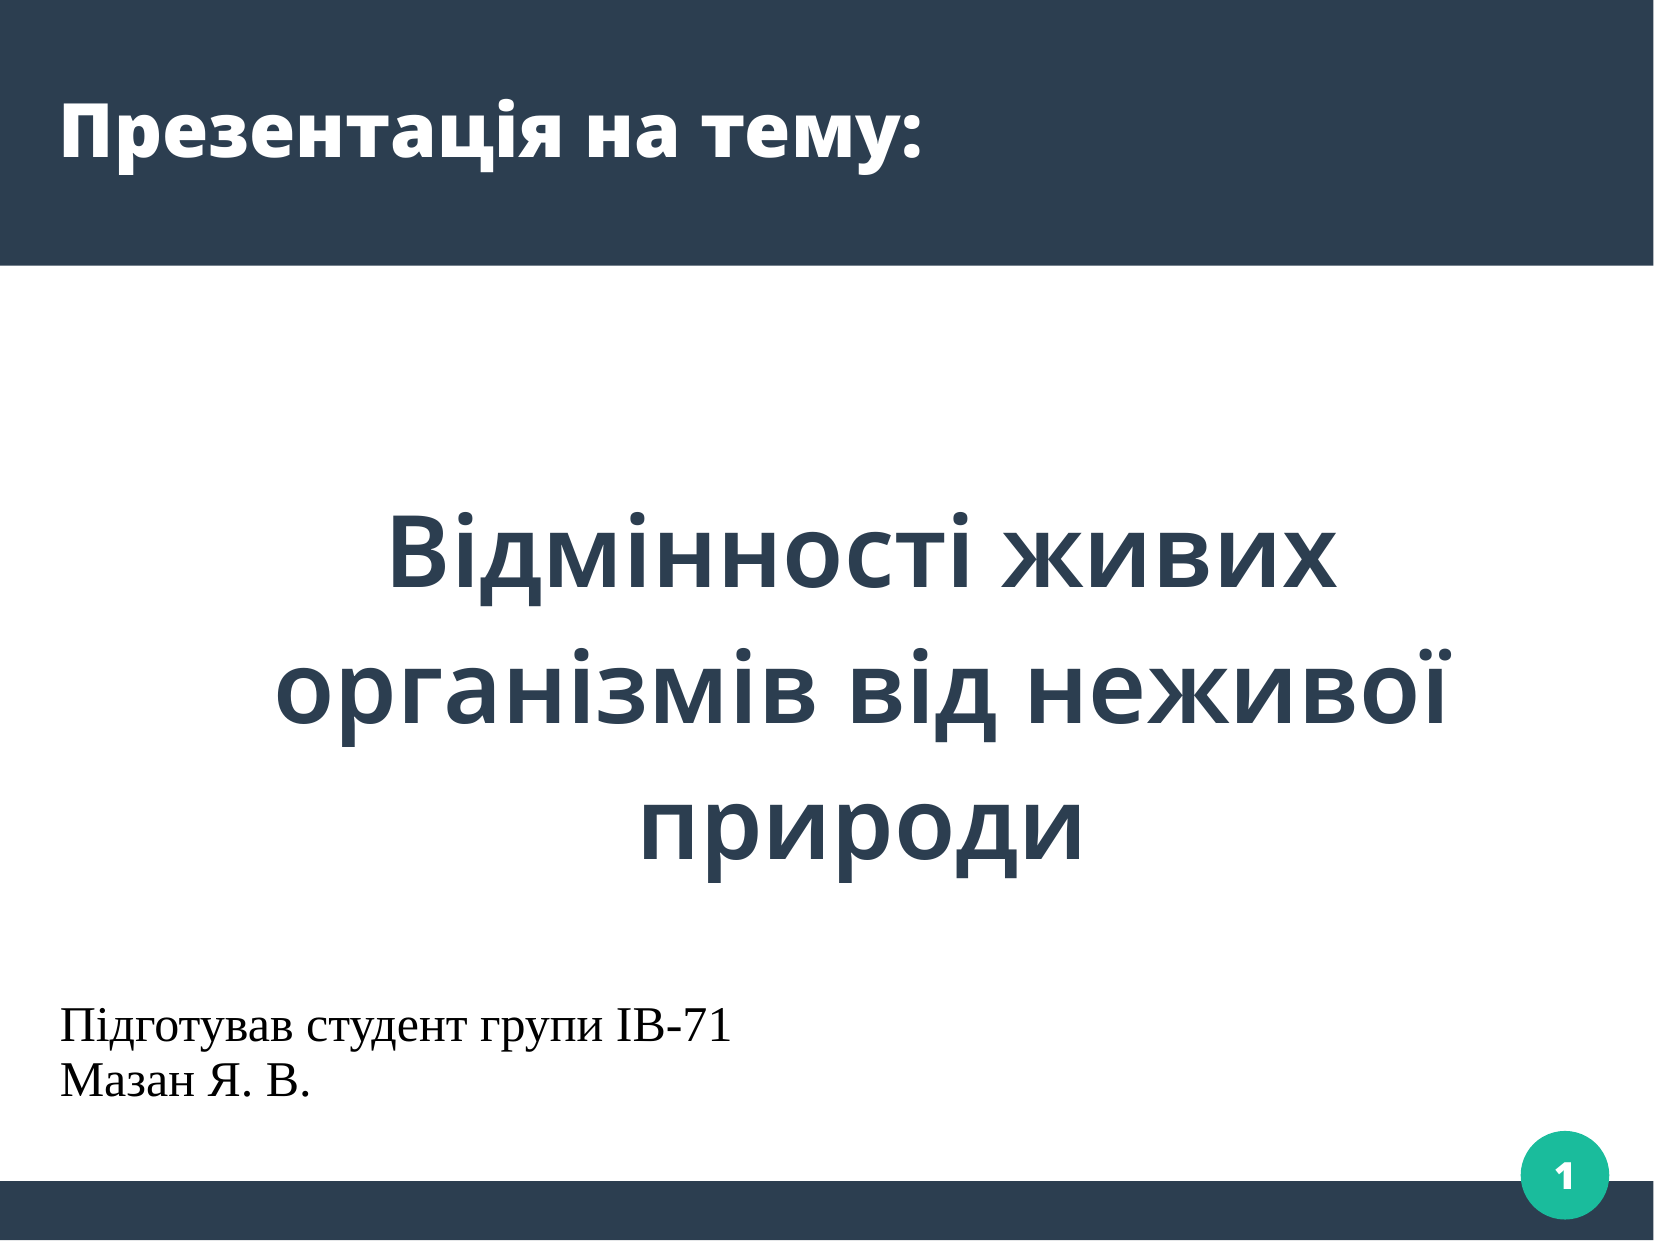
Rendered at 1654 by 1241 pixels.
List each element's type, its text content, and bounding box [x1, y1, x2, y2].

title Презентація на тему: [59, 49, 1595, 207]
list Відмінності живих організмів від неживої природи [59, 480, 1595, 1152]
text_box Підготував студент групи ІВ-71 Мазан Я. В. [45, 989, 901, 1171]
